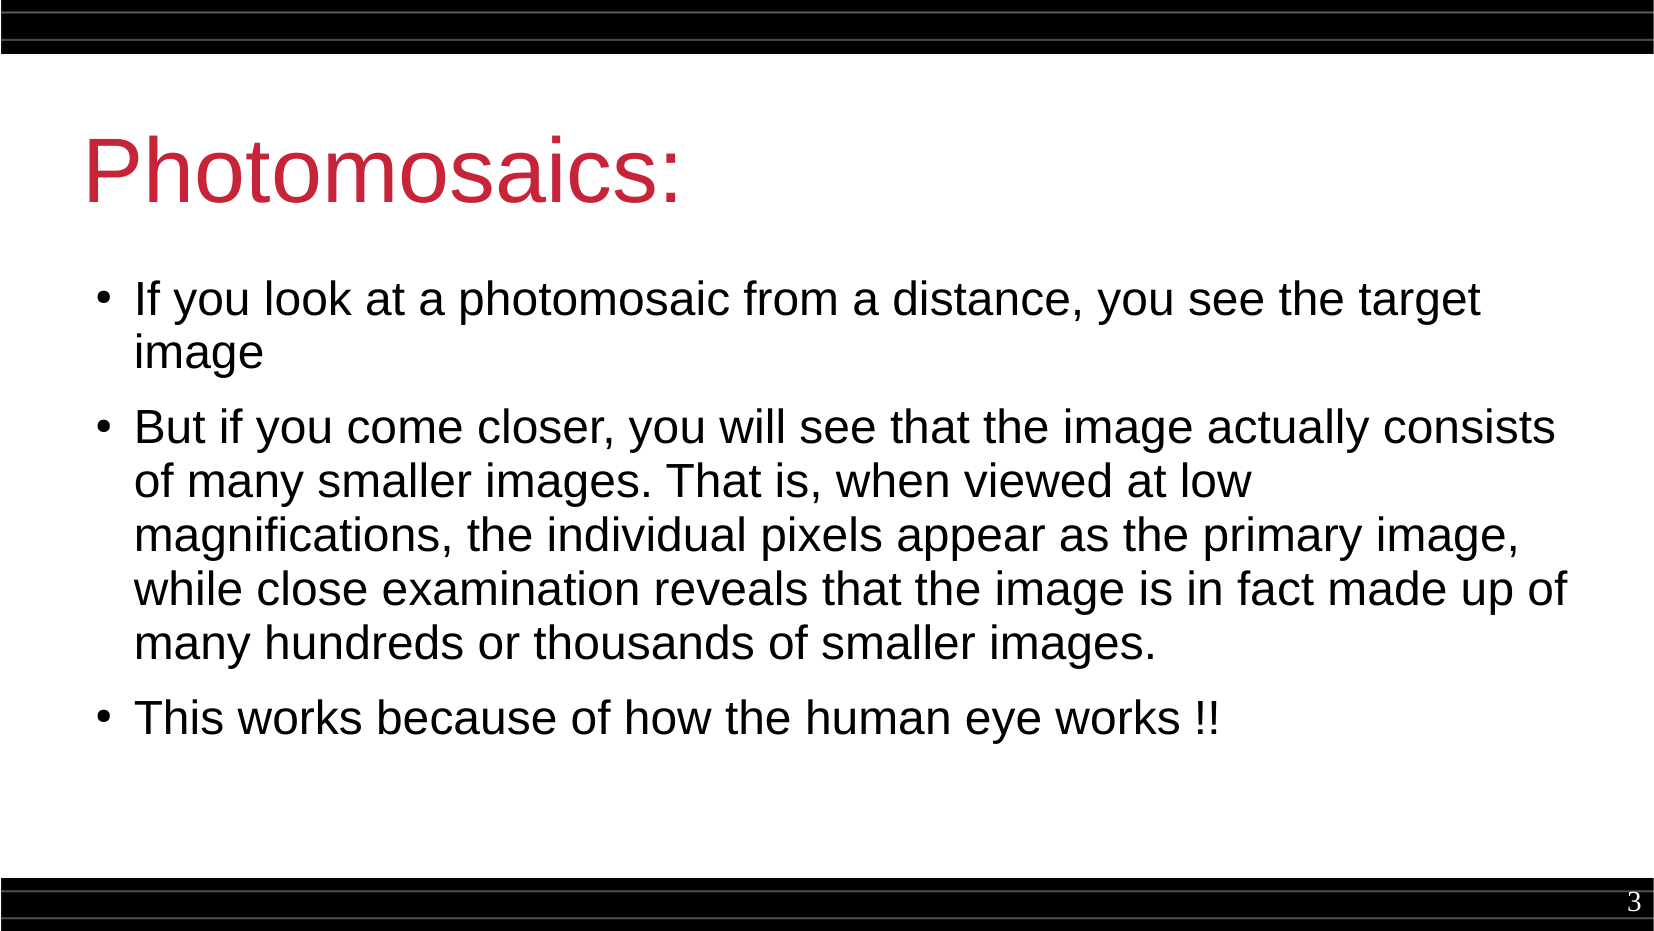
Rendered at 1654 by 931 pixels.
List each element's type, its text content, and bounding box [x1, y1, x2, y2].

picture [1, 878, 1654, 931]
title Photomosaics: [82, 92, 1571, 249]
picture [1, 0, 1654, 54]
list If you look at a photomosaic from a distance, you see the target image But if you come closer, you will see that the image actually consists of many smaller images. That is, when viewed at low magnifications, the individual pixels appear as the primary image, while close examination reveals that the image is in fact made up of many hundreds or thousands of smaller images. This works because of how the human eye works !! [82, 271, 1571, 758]
